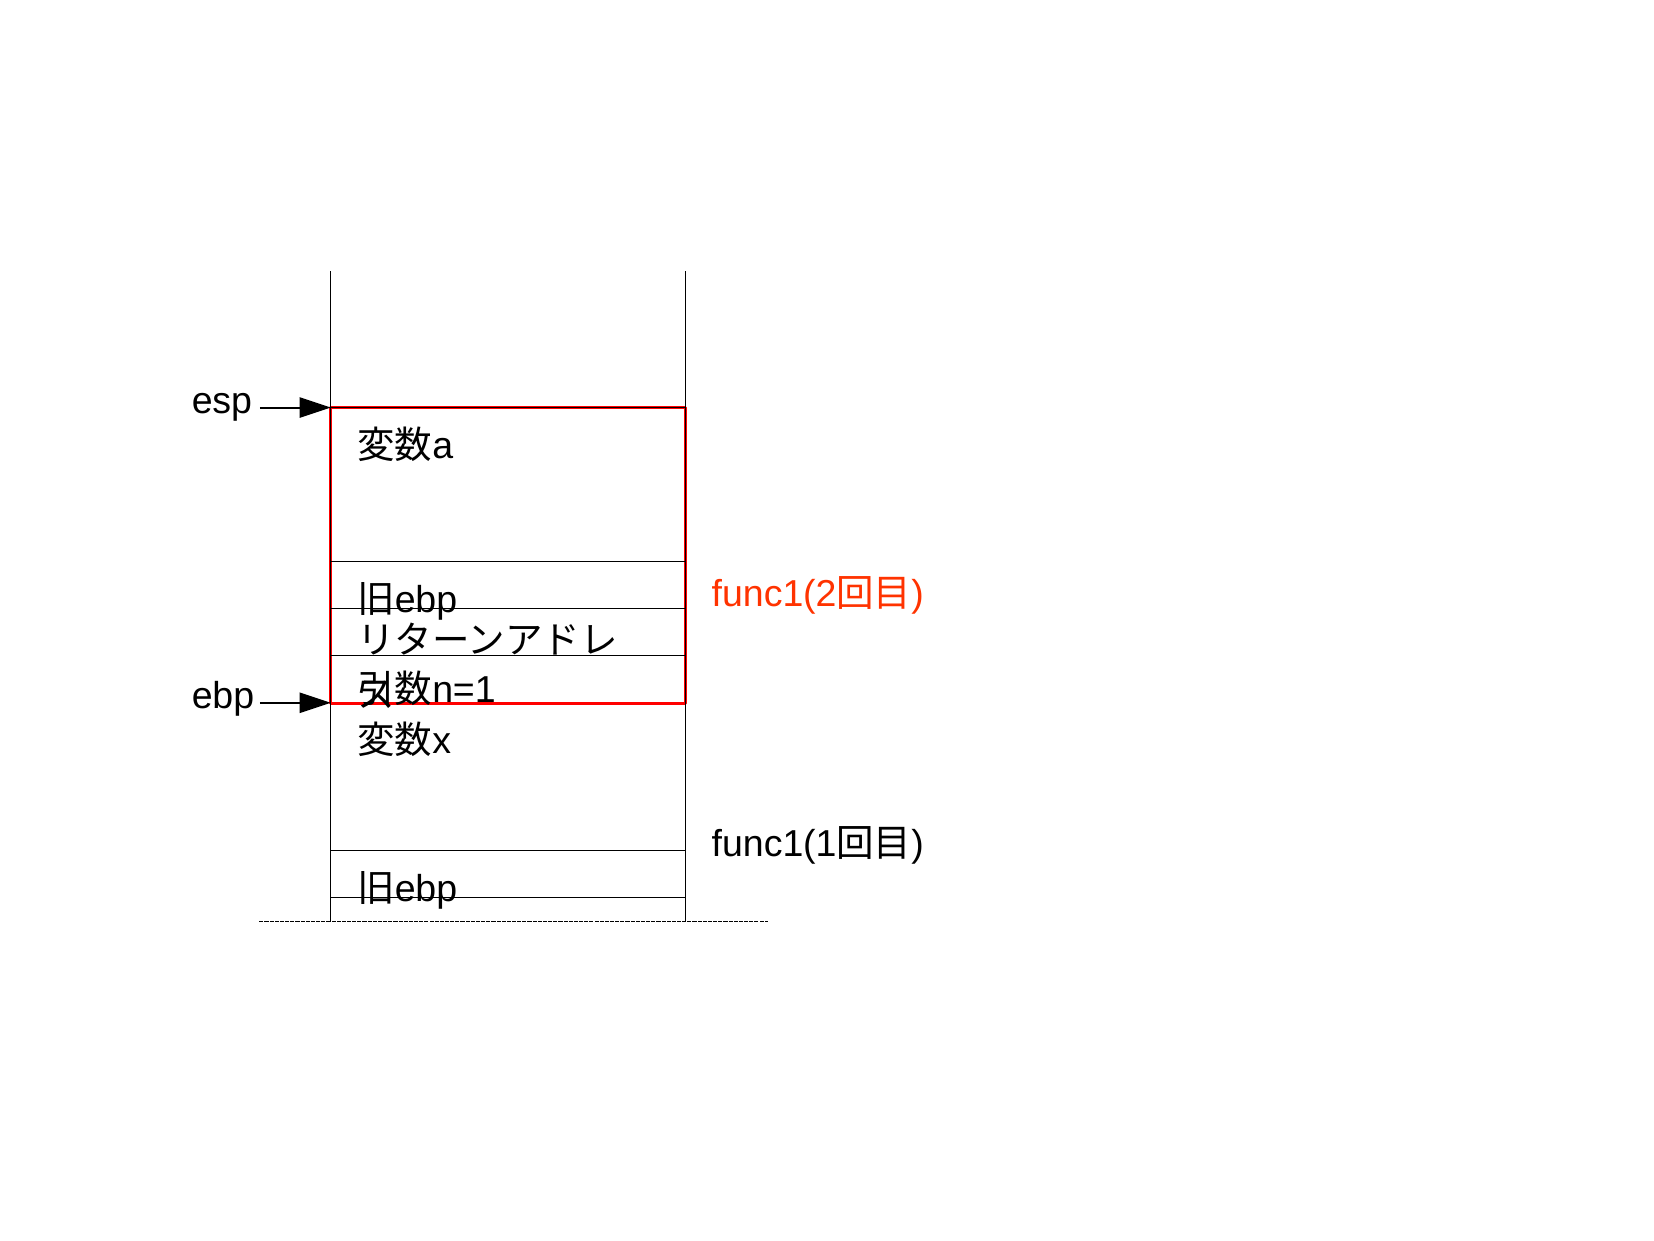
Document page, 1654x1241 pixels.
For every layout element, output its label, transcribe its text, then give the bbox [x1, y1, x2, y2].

text_box 引数n=1 [342, 660, 591, 709]
text_box ebp [177, 667, 272, 727]
text_box 旧ebp [342, 562, 650, 618]
text_box リターンアドレス [342, 618, 650, 655]
text_box 変数x [342, 705, 650, 760]
text_box 変数a [342, 408, 650, 465]
text_box esp [177, 372, 272, 432]
text_box 旧ebp [342, 850, 650, 908]
text_box func1(1回目) [696, 805, 945, 905]
text_box func1(2回目) [696, 555, 945, 615]
text_box リターンアドレス [342, 656, 650, 660]
